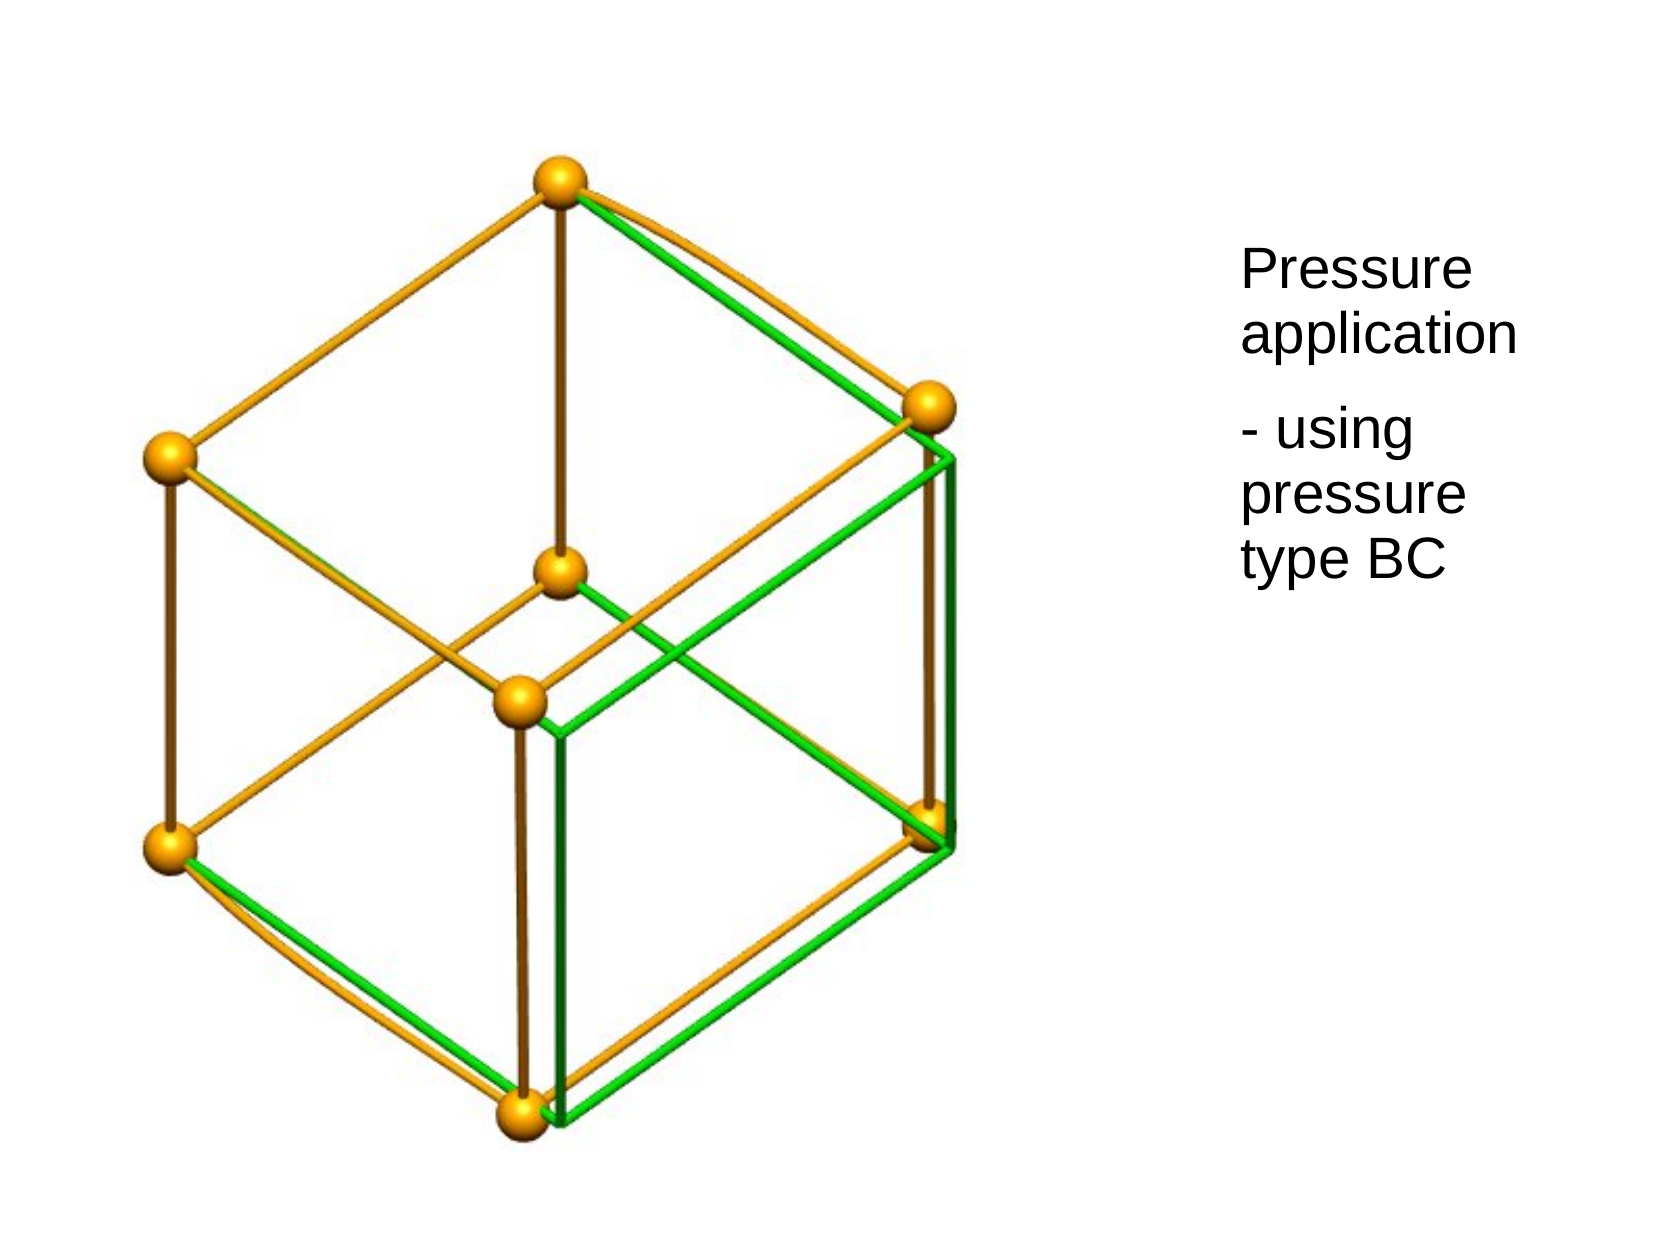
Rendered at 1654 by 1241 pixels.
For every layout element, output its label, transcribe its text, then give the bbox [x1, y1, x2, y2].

list Pressure application - using pressure type BC [1169, 236, 1550, 620]
picture [31, 118, 1099, 1185]
